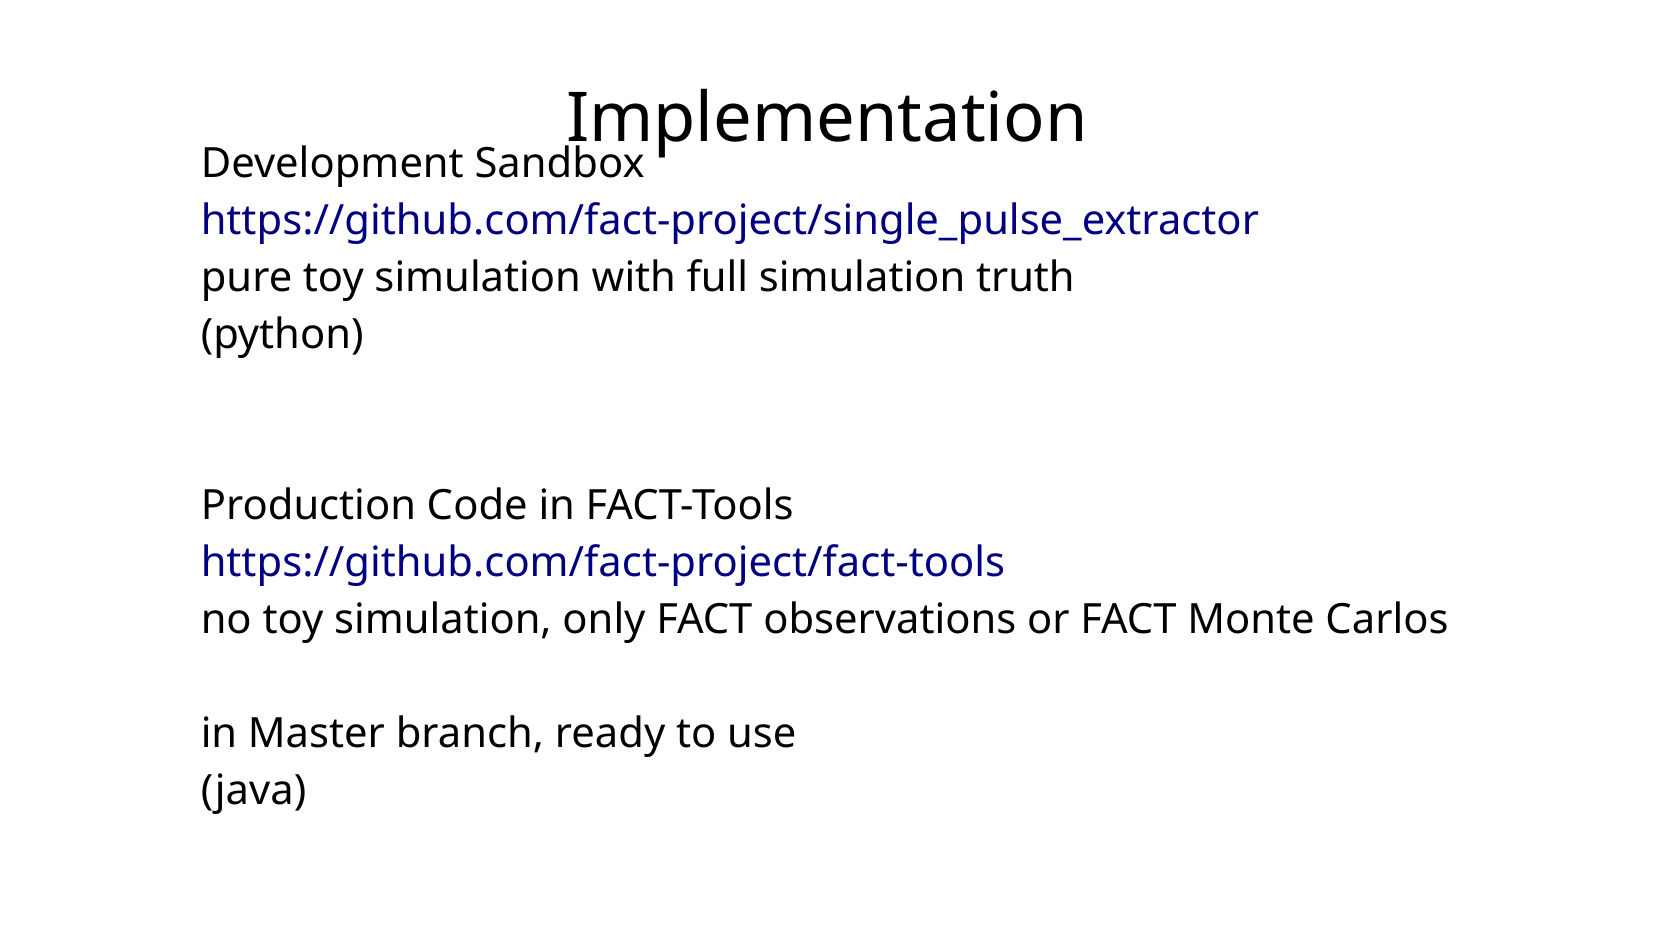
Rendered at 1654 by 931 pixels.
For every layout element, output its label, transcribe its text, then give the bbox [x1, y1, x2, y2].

title Development Sandbox https://github.com/fact-project/single_pulse_extractor pure toy simulation with full simulation truth (python) Production Code in FACT-Tools https://github.com/fact-project/fact-tools no toy simulation, only FACT observations or FACT Monte Carlos in Master branch, ready to use (java) [200, 181, 1450, 824]
title Implementation [82, 37, 1571, 193]
